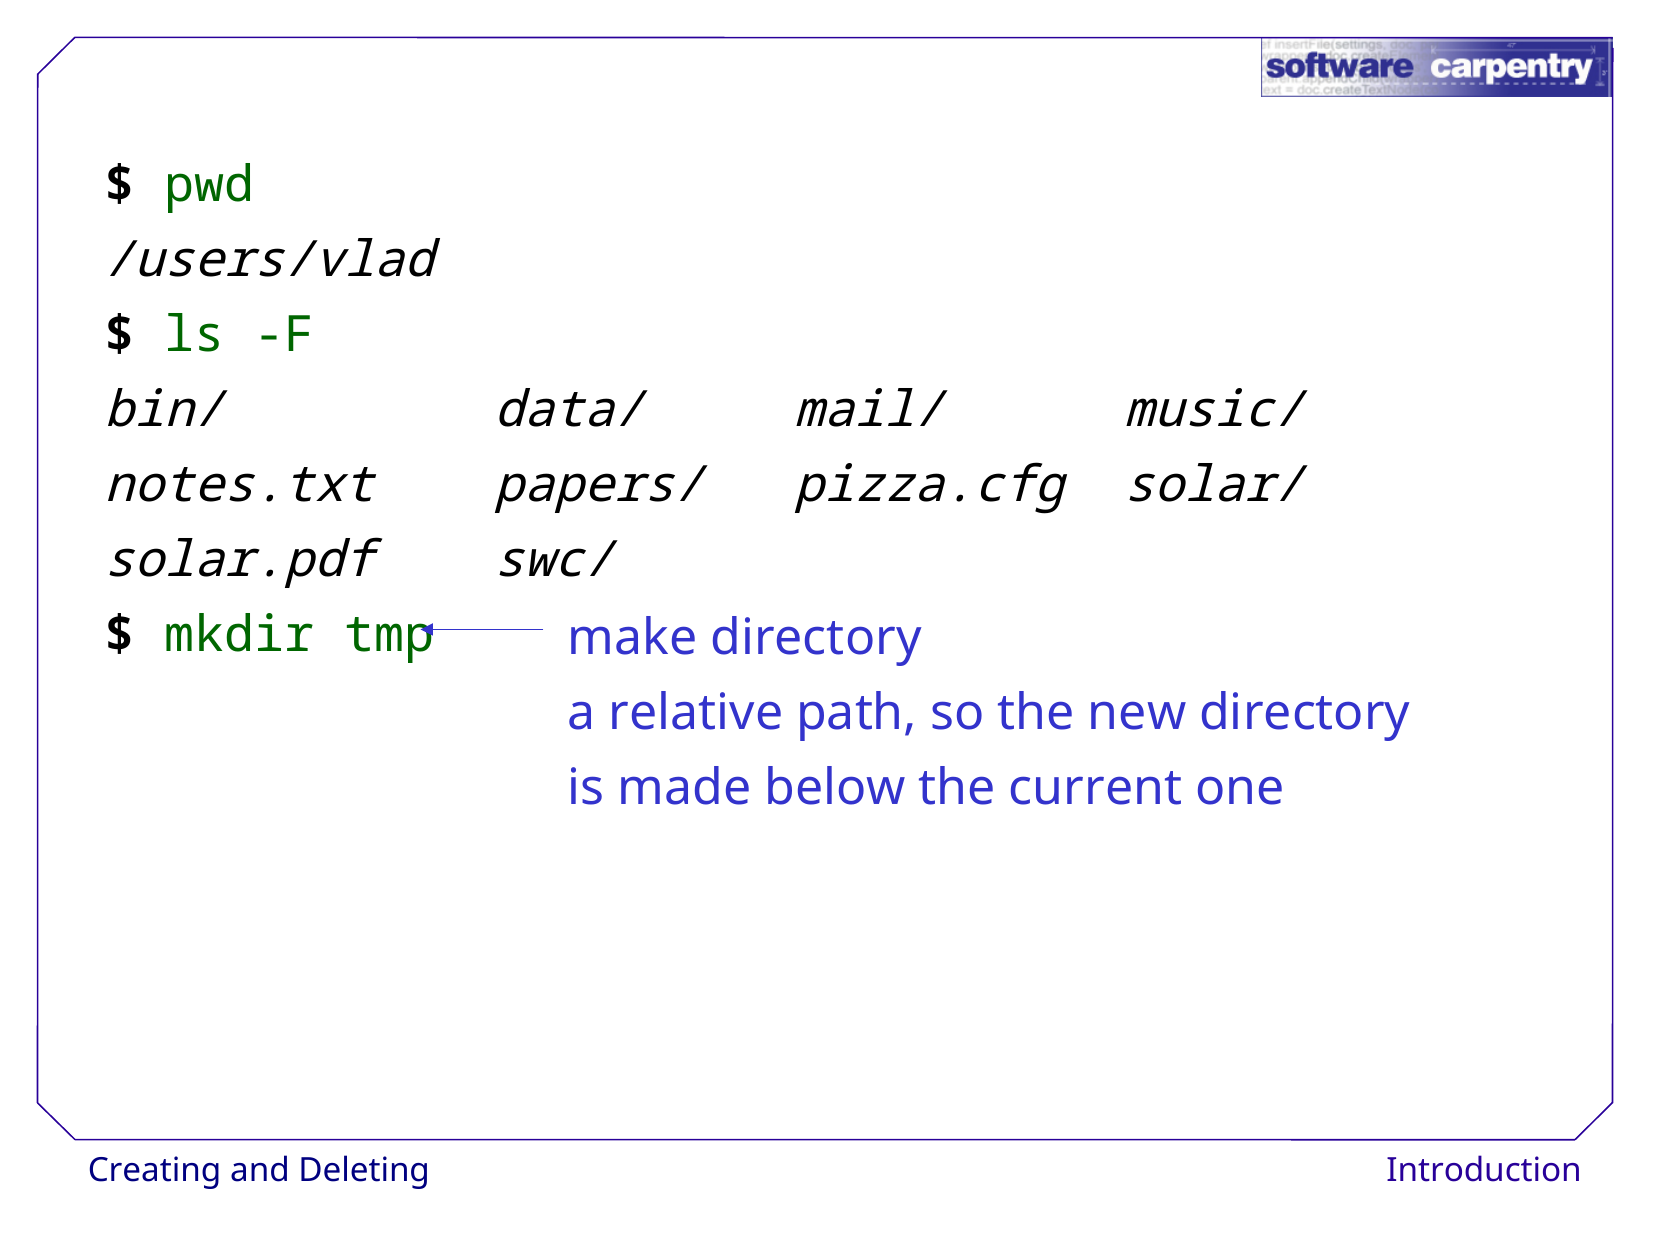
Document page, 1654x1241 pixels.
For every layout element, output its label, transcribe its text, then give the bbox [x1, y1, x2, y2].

text_box make directory a relative path, so the new directory is made below the current one [552, 582, 1404, 847]
picture [1261, 39, 1613, 97]
text_box $ pwd /users/vlad $ ls -F bin/ data/ mail/ music/ notes.txt papers/ pizza.cfg solar/ solar.pdf swc/ $ mkdir tmp [89, 128, 1512, 1037]
